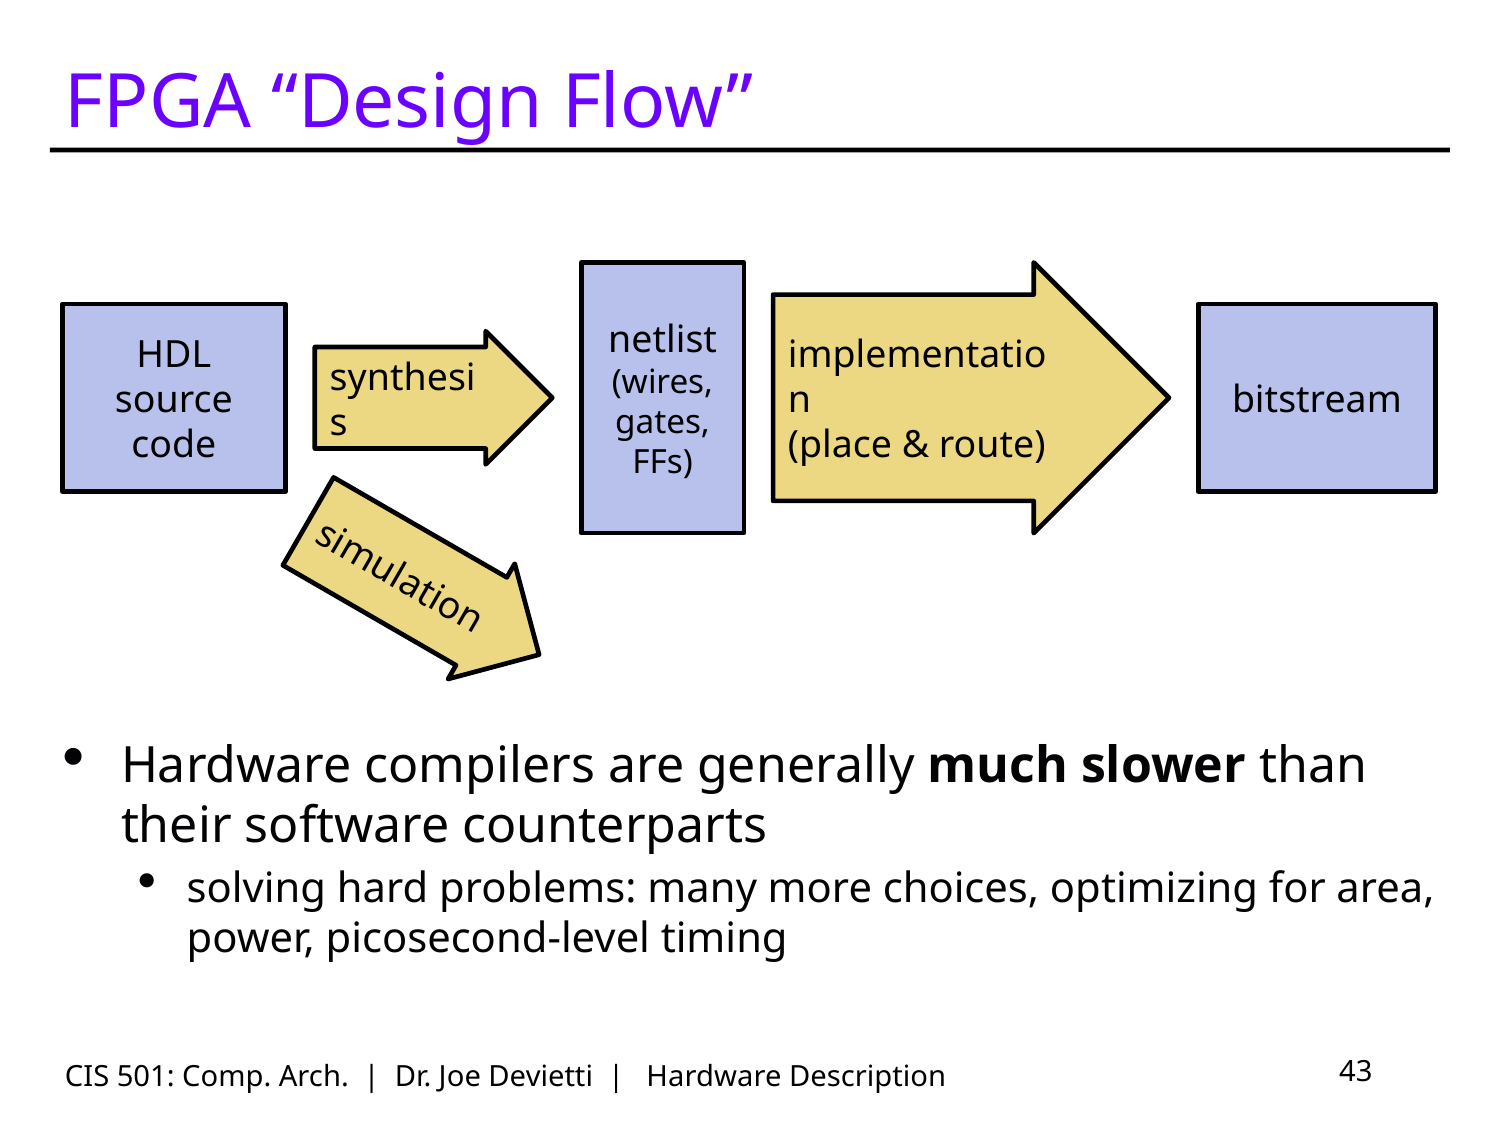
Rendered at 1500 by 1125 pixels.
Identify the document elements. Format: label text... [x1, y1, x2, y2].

text_box implementation (place & route) [773, 262, 1170, 534]
text_box CIS 501: Comp. Arch. | Dr. Joe Devietti | Hardware Description [49, 1049, 988, 1100]
text_box synthesis [314, 331, 553, 465]
text_box <number> [1074, 1049, 1388, 1100]
text_box netlist (wires, gates, FFs) [581, 262, 744, 534]
text_box HDL source code [62, 304, 286, 492]
text_box Hardware compilers are generally much slower than their software counterparts solving hard problems: many more choices, optimizing for area, power, picosecond-level timing [49, 725, 1450, 1025]
text_box simulation [282, 477, 540, 680]
text_box bitstream [1198, 304, 1436, 492]
text_box FPGA “Design Flow” [49, 37, 1375, 150]
